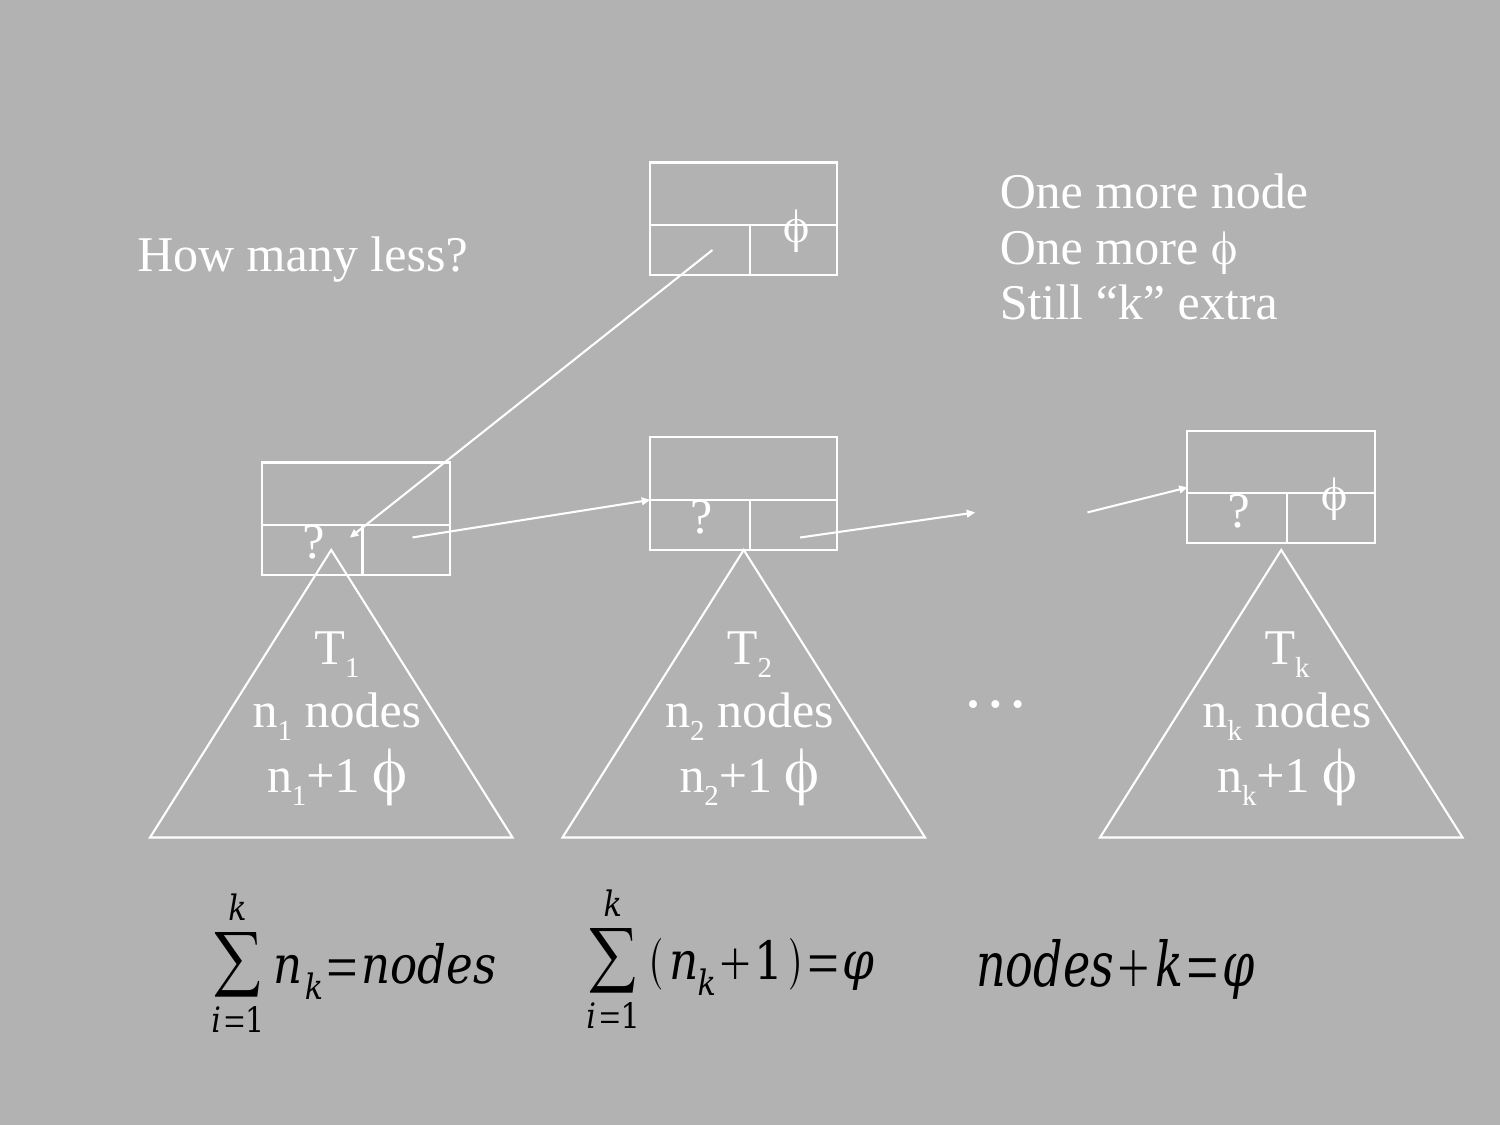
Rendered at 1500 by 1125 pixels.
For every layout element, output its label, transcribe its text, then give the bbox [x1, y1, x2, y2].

text_box  [769, 199, 825, 261]
chart [964, 928, 1273, 1001]
text_box  [1306, 468, 1363, 530]
text_box ? [675, 481, 728, 553]
text_box One more node One more  Still “k” extra [984, 156, 1324, 339]
text_box T2 n2 nodes n2+1  [650, 612, 849, 820]
text_box T1 n1 nodes n1+1  [237, 612, 437, 820]
text_box How many less? [122, 219, 483, 290]
text_box ? [1212, 474, 1265, 546]
text_box Tk nk nodes nk+1  [1187, 612, 1387, 820]
text_box … [947, 640, 1045, 731]
chart [575, 883, 892, 1038]
chart [200, 887, 513, 1042]
text_box ? [287, 506, 340, 578]
